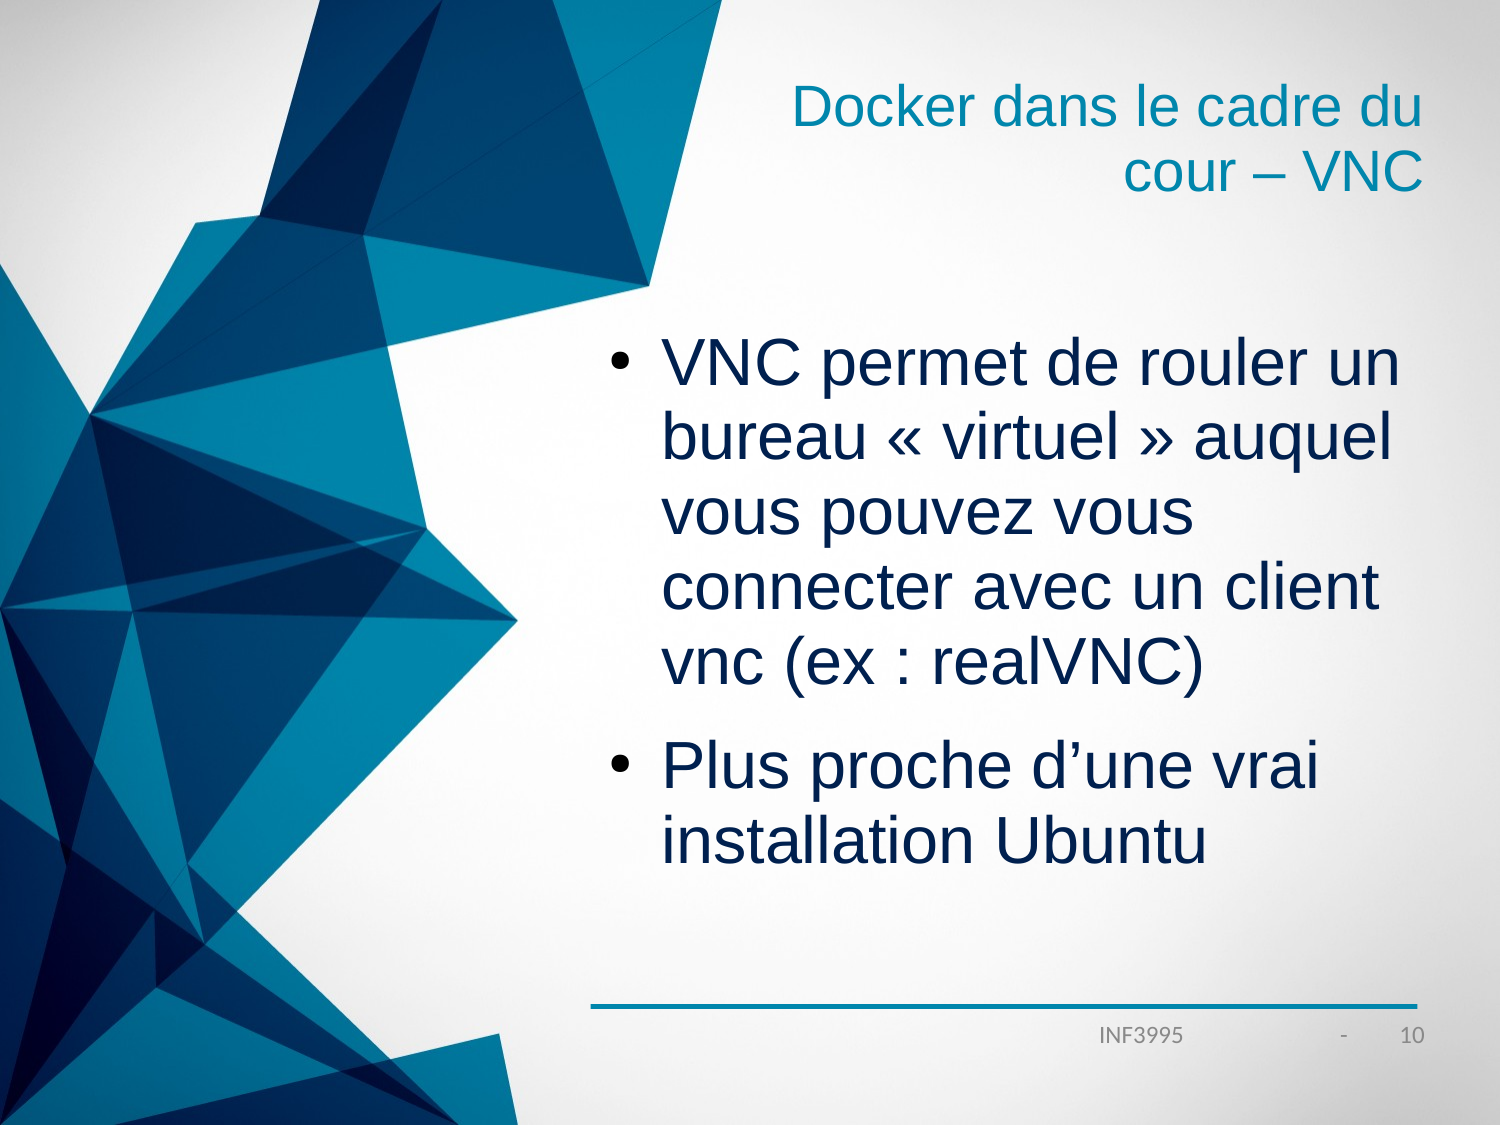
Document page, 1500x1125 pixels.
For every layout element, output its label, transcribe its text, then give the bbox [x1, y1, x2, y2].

picture [0, 0, 1500, 1125]
title Docker dans le cadre du cour – VNC [708, 44, 1425, 233]
list VNC permet de rouler un bureau « virtuel » auquel vous pouvez vous connecter avec un client vnc (ex : realVNC) Plus proche d’une vrai installation Ubuntu [590, 324, 1425, 978]
